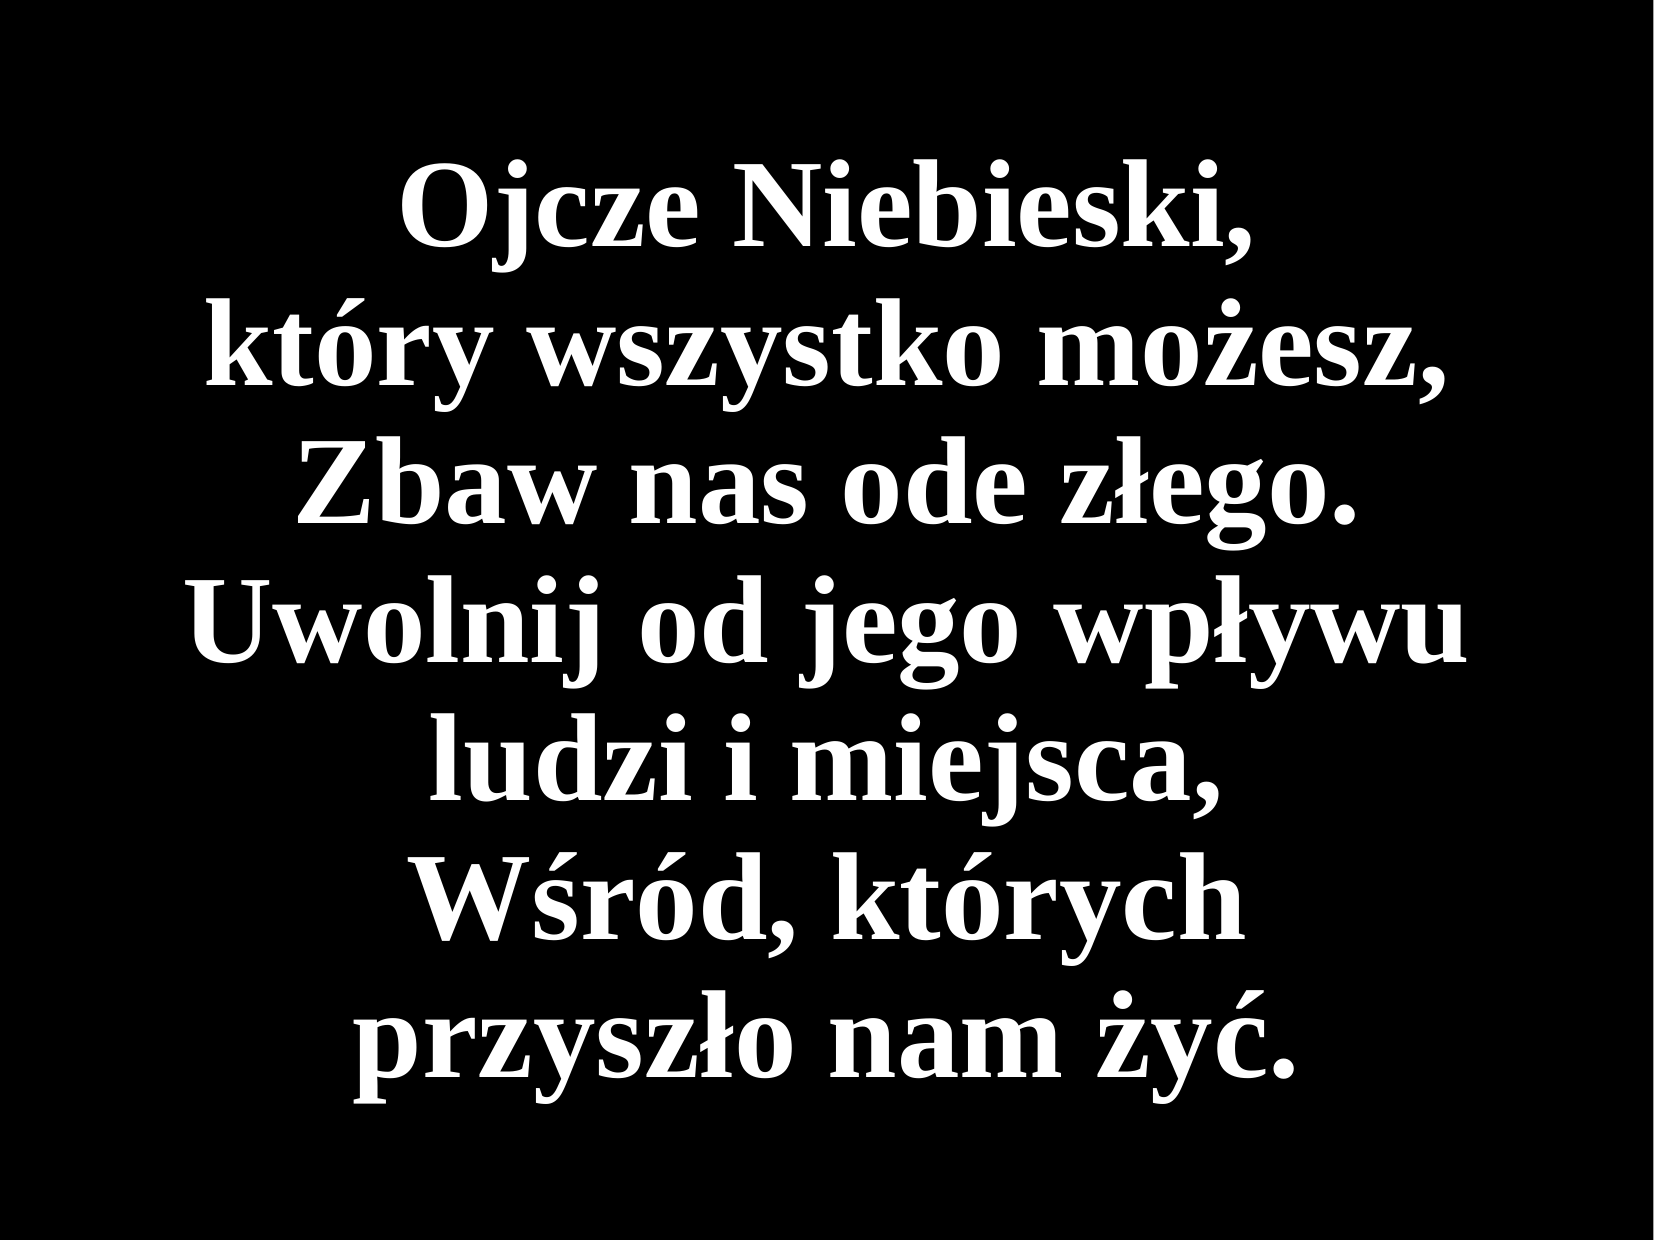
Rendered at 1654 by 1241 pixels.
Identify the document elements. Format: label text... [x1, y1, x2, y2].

title Ojcze Niebieski, który wszystko możesz, Zbaw nas ode złego. Uwolnij od jego wpływu ludzi i miejsca, Wśród, których przyszło nam żyć. [0, 0, 1654, 1241]
